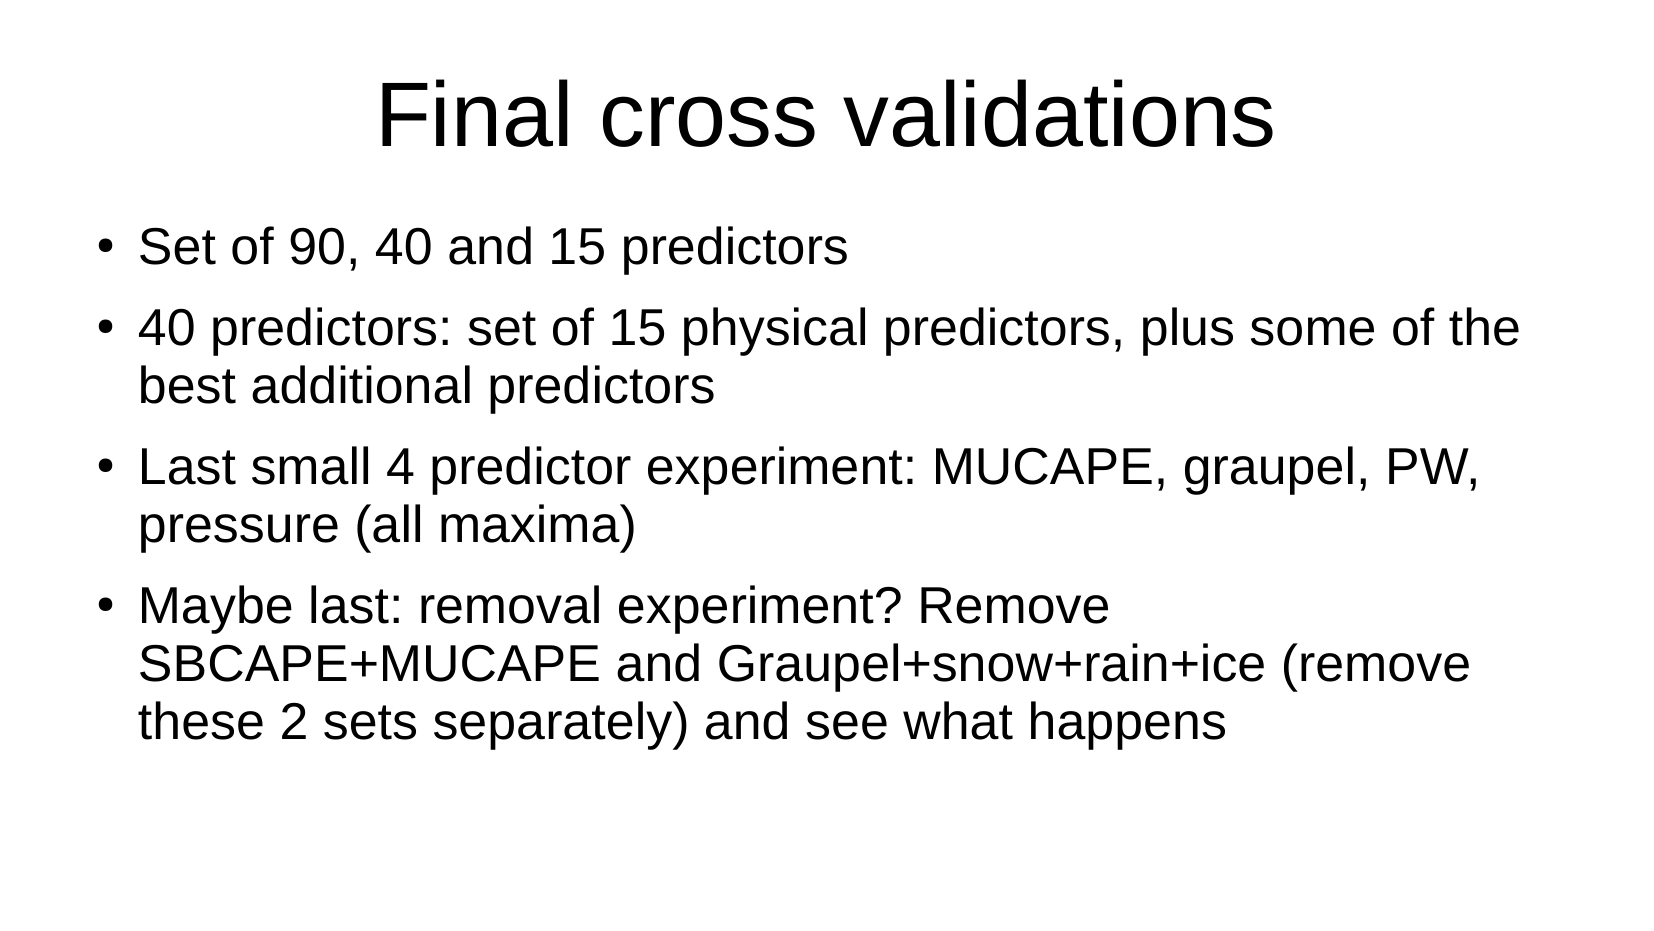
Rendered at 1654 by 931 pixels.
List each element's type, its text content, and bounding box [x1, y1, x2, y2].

list Set of 90, 40 and 15 predictors 40 predictors: set of 15 physical predictors, plus some of the best additional predictors Last small 4 predictor experiment: MUCAPE, graupel, PW, pressure (all maxima) Maybe last: removal experiment? Remove SBCAPE+MUCAPE and Graupel+snow+rain+ice (remove these 2 sets separately) and see what happens [82, 217, 1571, 758]
title Final cross validations [82, 37, 1571, 193]
